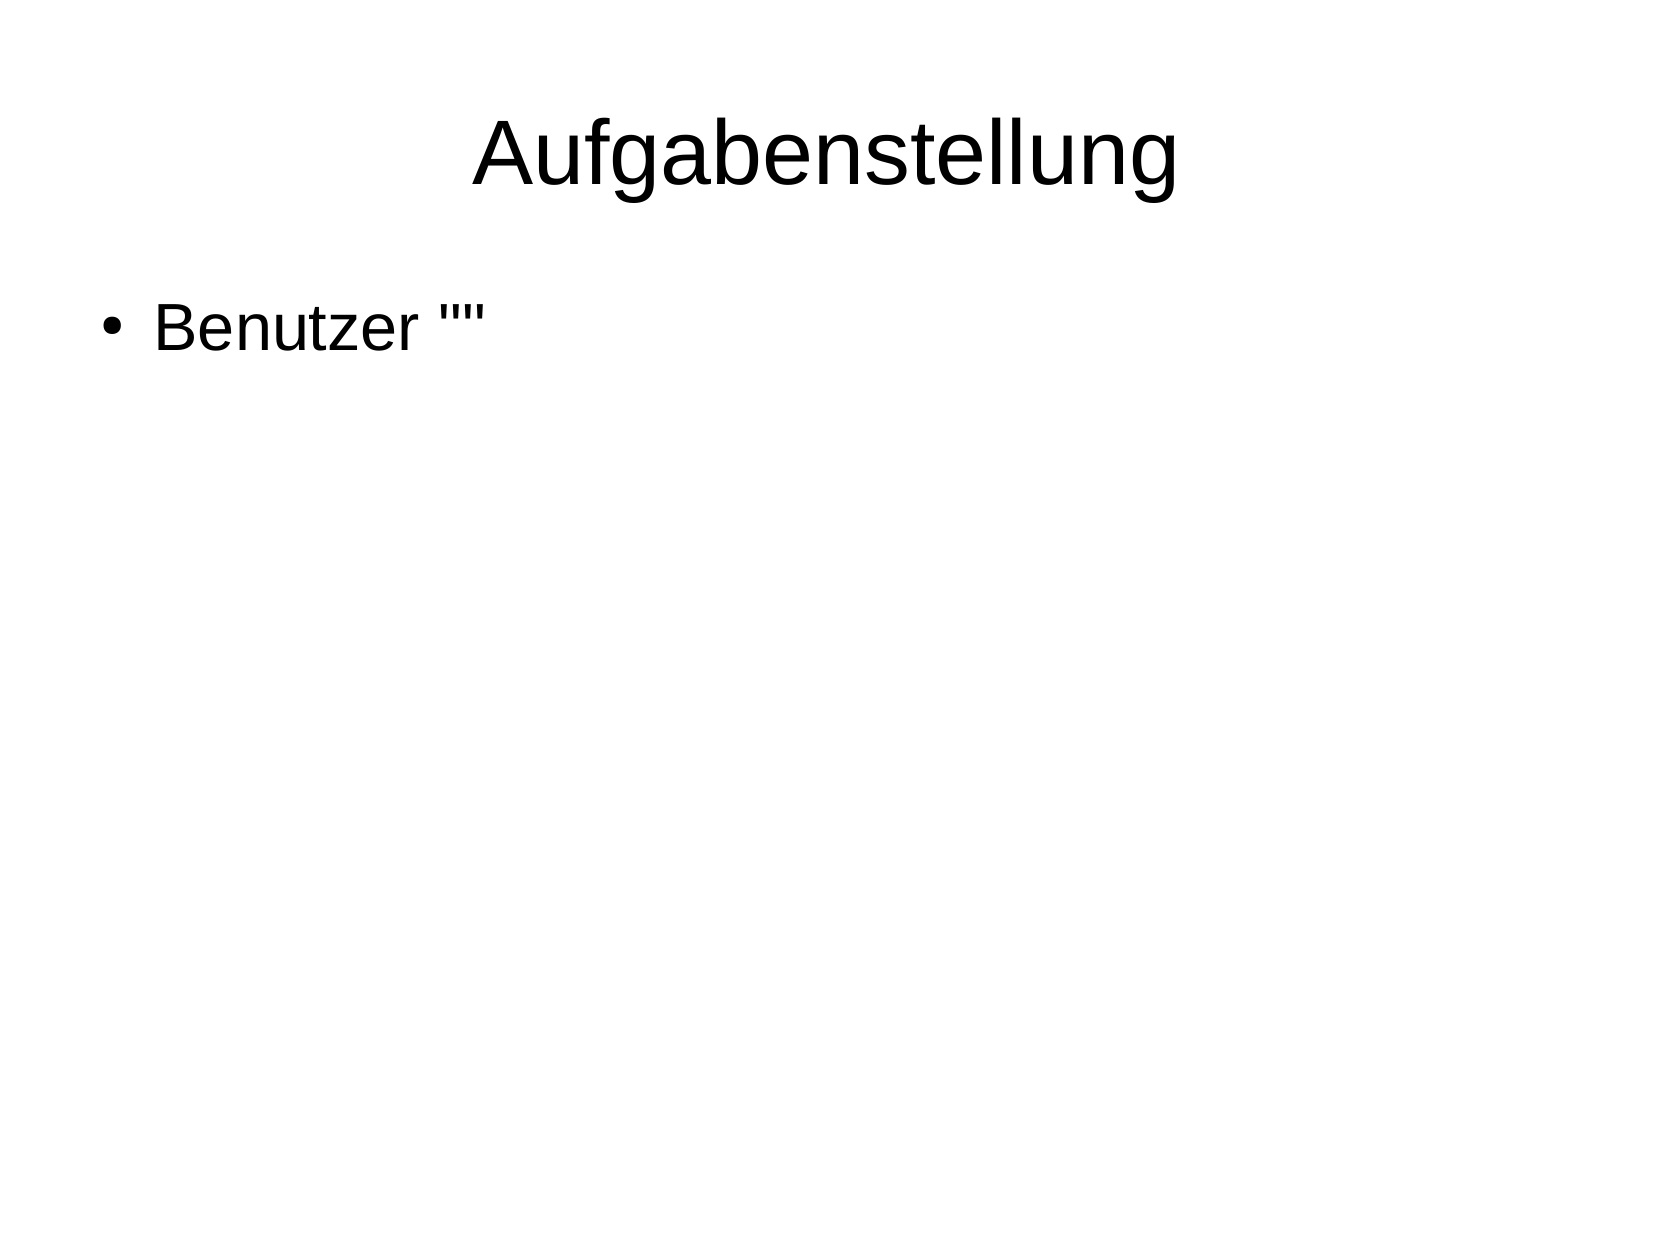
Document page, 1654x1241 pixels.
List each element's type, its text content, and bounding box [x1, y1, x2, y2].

title Aufgabenstellung [82, 49, 1571, 257]
list Benutzer "" [82, 290, 1571, 1010]
